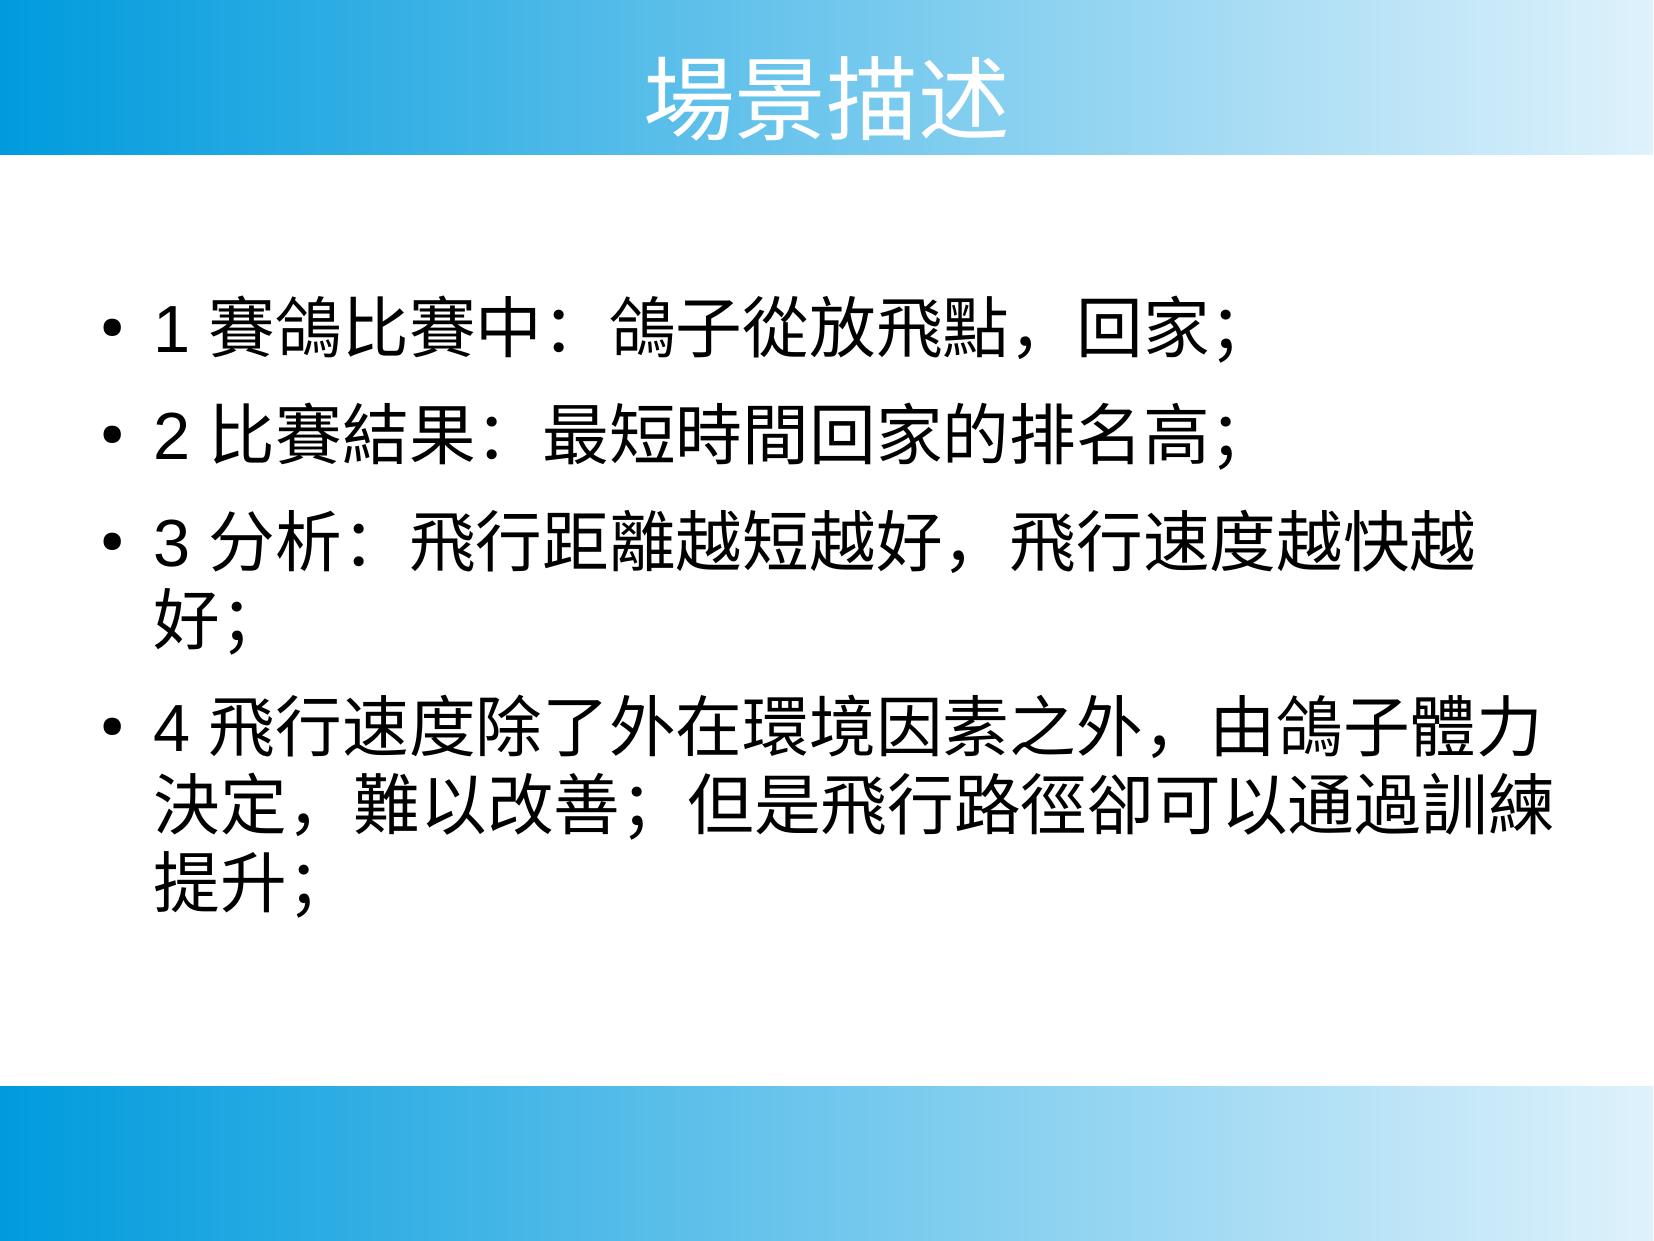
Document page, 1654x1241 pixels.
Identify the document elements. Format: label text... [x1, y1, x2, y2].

title 場景描述 [82, 48, 1571, 156]
list 1 賽鴿比賽中：鴿子從放飛點，回家； 2 比賽結果：最短時間回家的排名高； 3 分析：飛行距離越短越好，飛行速度越快越好； 4 飛行速度除了外在環境因素之外，由鴿子體力決定，難以改善；但是飛行路徑卻可以通過訓練提升； [82, 290, 1571, 1010]
